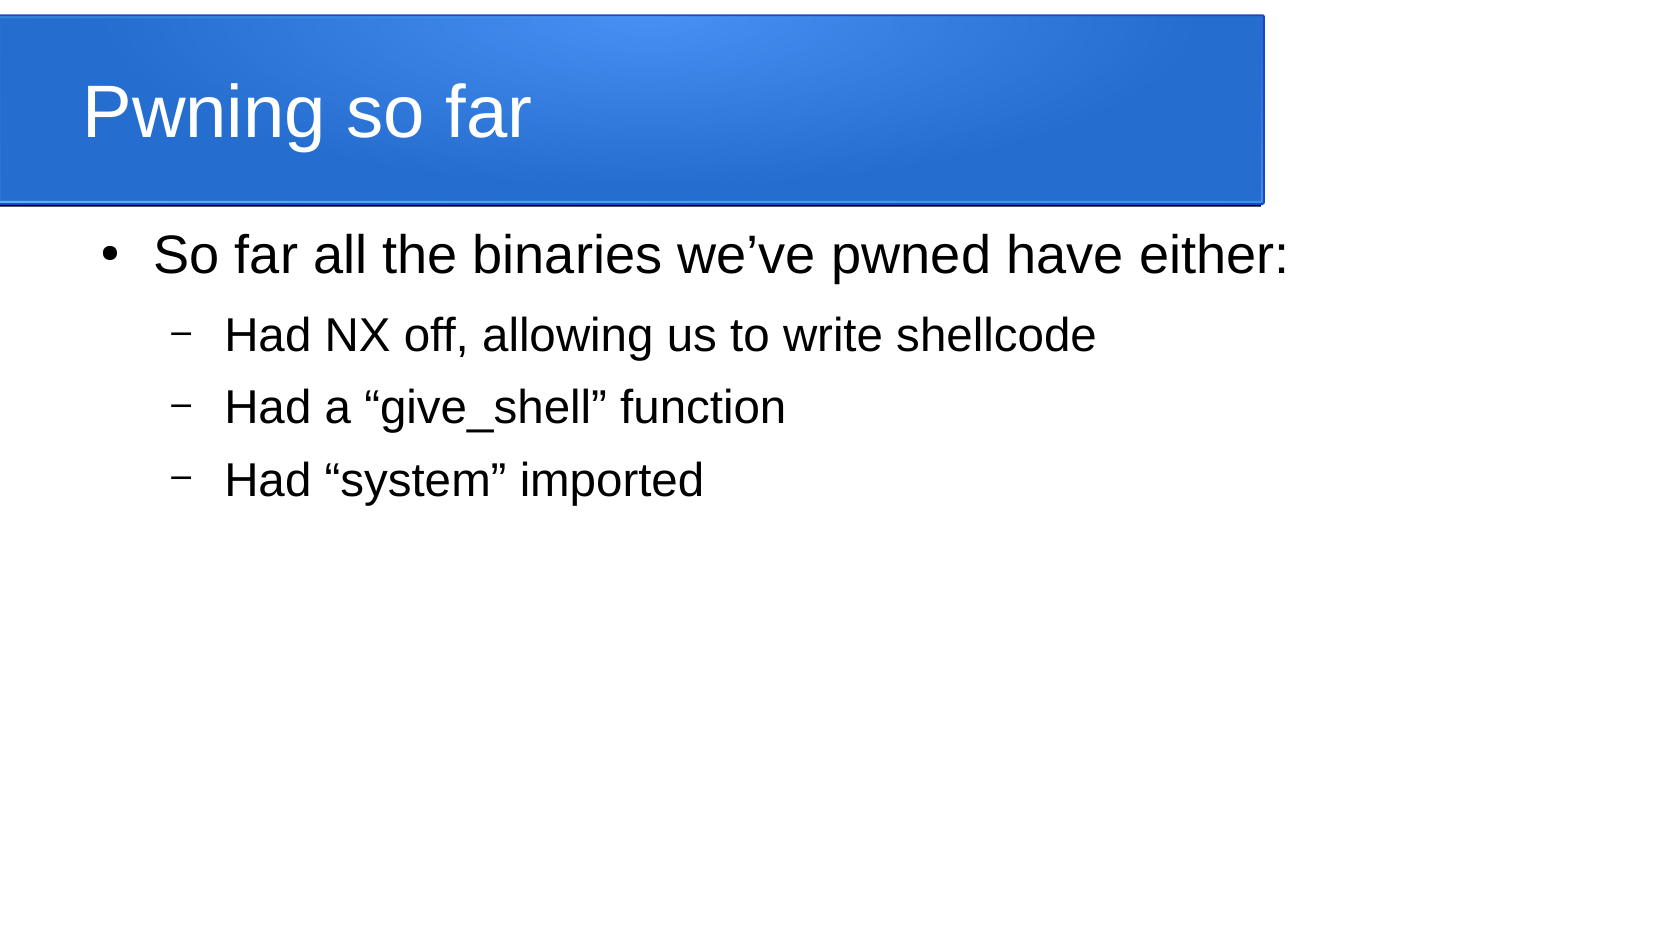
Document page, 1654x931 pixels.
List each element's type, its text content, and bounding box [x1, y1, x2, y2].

title Pwning so far [82, 35, 1235, 189]
list So far all the binaries we’ve pwned have either: Had NX off, allowing us to write shellcode Had a “give_shell” function Had “system” imported [82, 224, 1571, 764]
